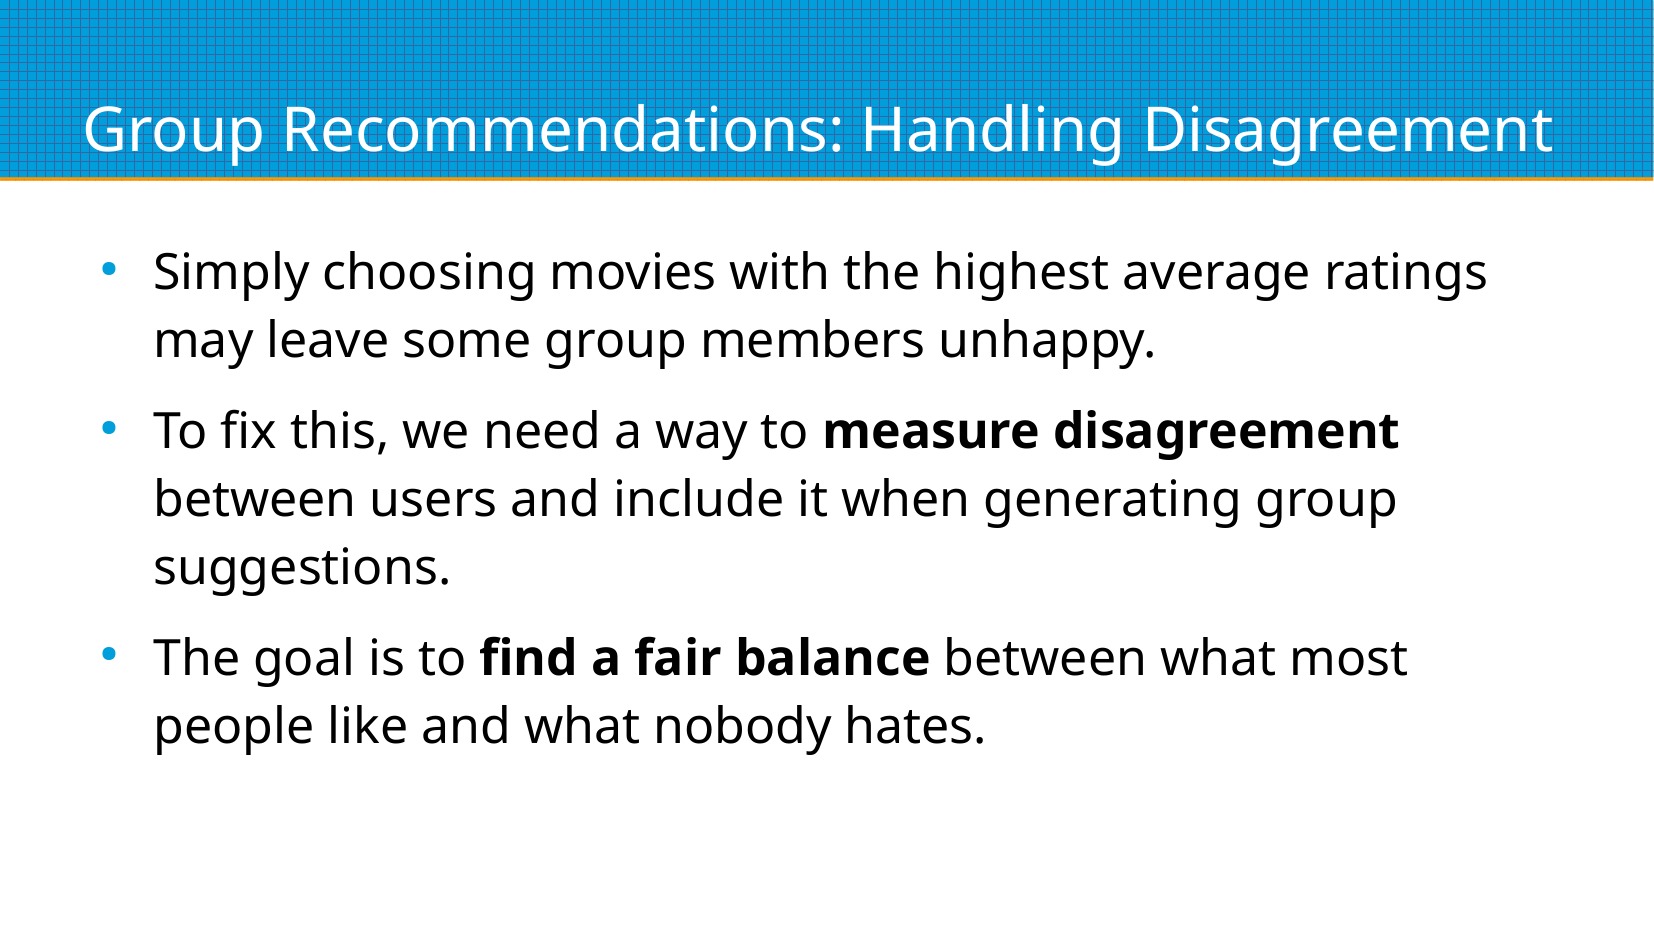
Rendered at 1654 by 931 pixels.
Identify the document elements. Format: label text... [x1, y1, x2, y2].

title Group Recommendations: Handling Disagreement [82, 14, 1571, 171]
list Simply choosing movies with the highest average ratings may leave some group members unhappy. To fix this, we need a way to measure disagreement between users and include it when generating group suggestions. The goal is to find a fair balance between what most people like and what nobody hates. [82, 236, 1563, 811]
